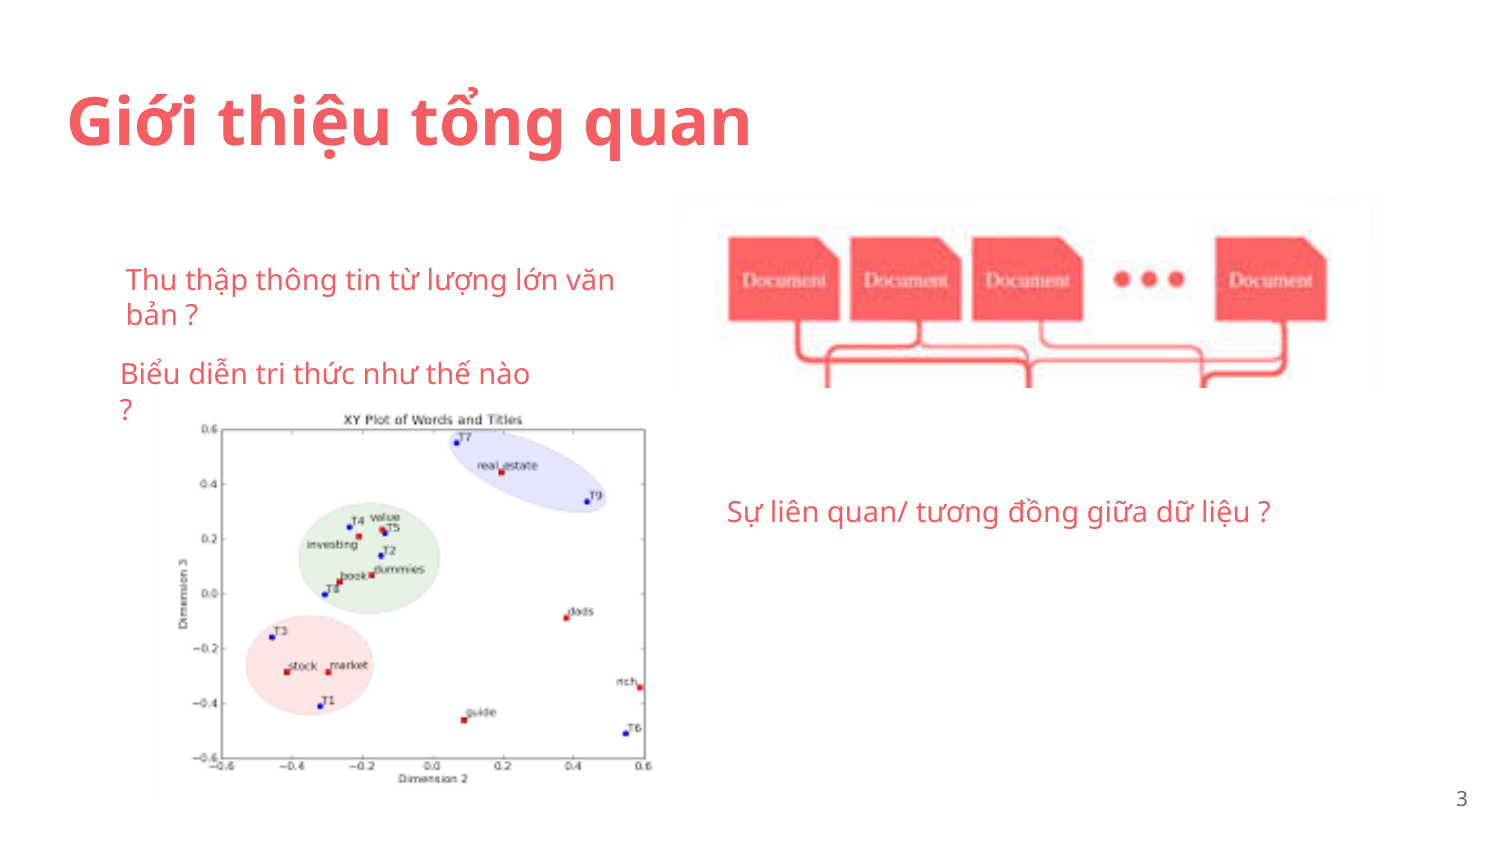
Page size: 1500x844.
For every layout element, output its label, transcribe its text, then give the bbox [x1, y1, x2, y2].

title Giới thiệu tổng quan [51, 64, 1449, 167]
slide_number <number> [1392, 767, 1483, 833]
picture [154, 389, 699, 800]
text_box Biểu diễn tri thức như thế nào ? [104, 340, 550, 401]
text_box Sự liên quan/ tương đồng giữa dữ liệu ? [711, 477, 1319, 532]
text_box Thu thập thông tin từ lượng lớn văn bản ? [110, 246, 689, 311]
picture [673, 198, 1379, 388]
